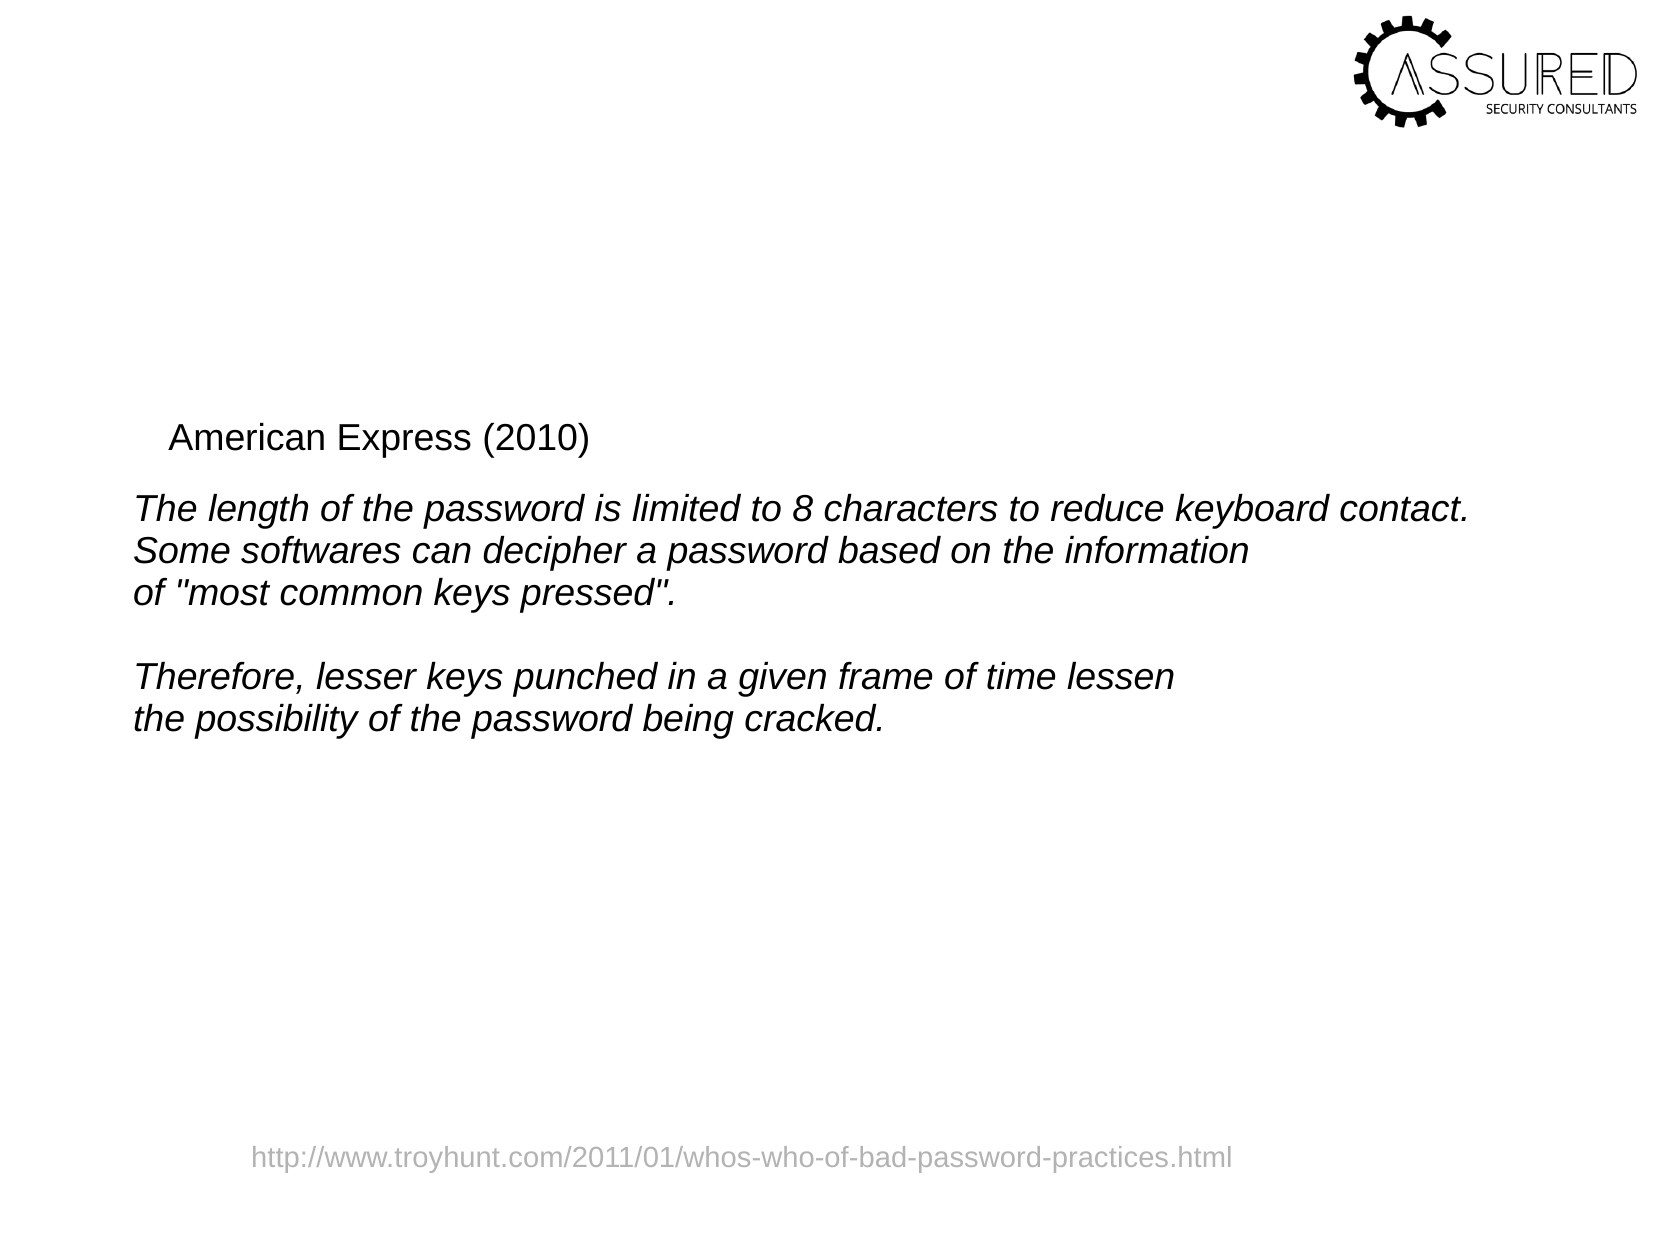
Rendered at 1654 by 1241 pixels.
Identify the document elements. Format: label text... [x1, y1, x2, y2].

text_box The length of the password is limited to 8 characters to reduce keyboard contact. Some softwares can decipher a password based on the information of "most common keys pressed". Therefore, lesser keys punched in a given frame of time lessen the possibility of the password being cracked. [118, 480, 1489, 747]
picture [1346, 11, 1642, 131]
text_box American Express (2010) [153, 409, 607, 467]
text_box http://www.troyhunt.com/2011/01/whos-who-of-bad-password-practices.html [236, 1133, 1245, 1182]
